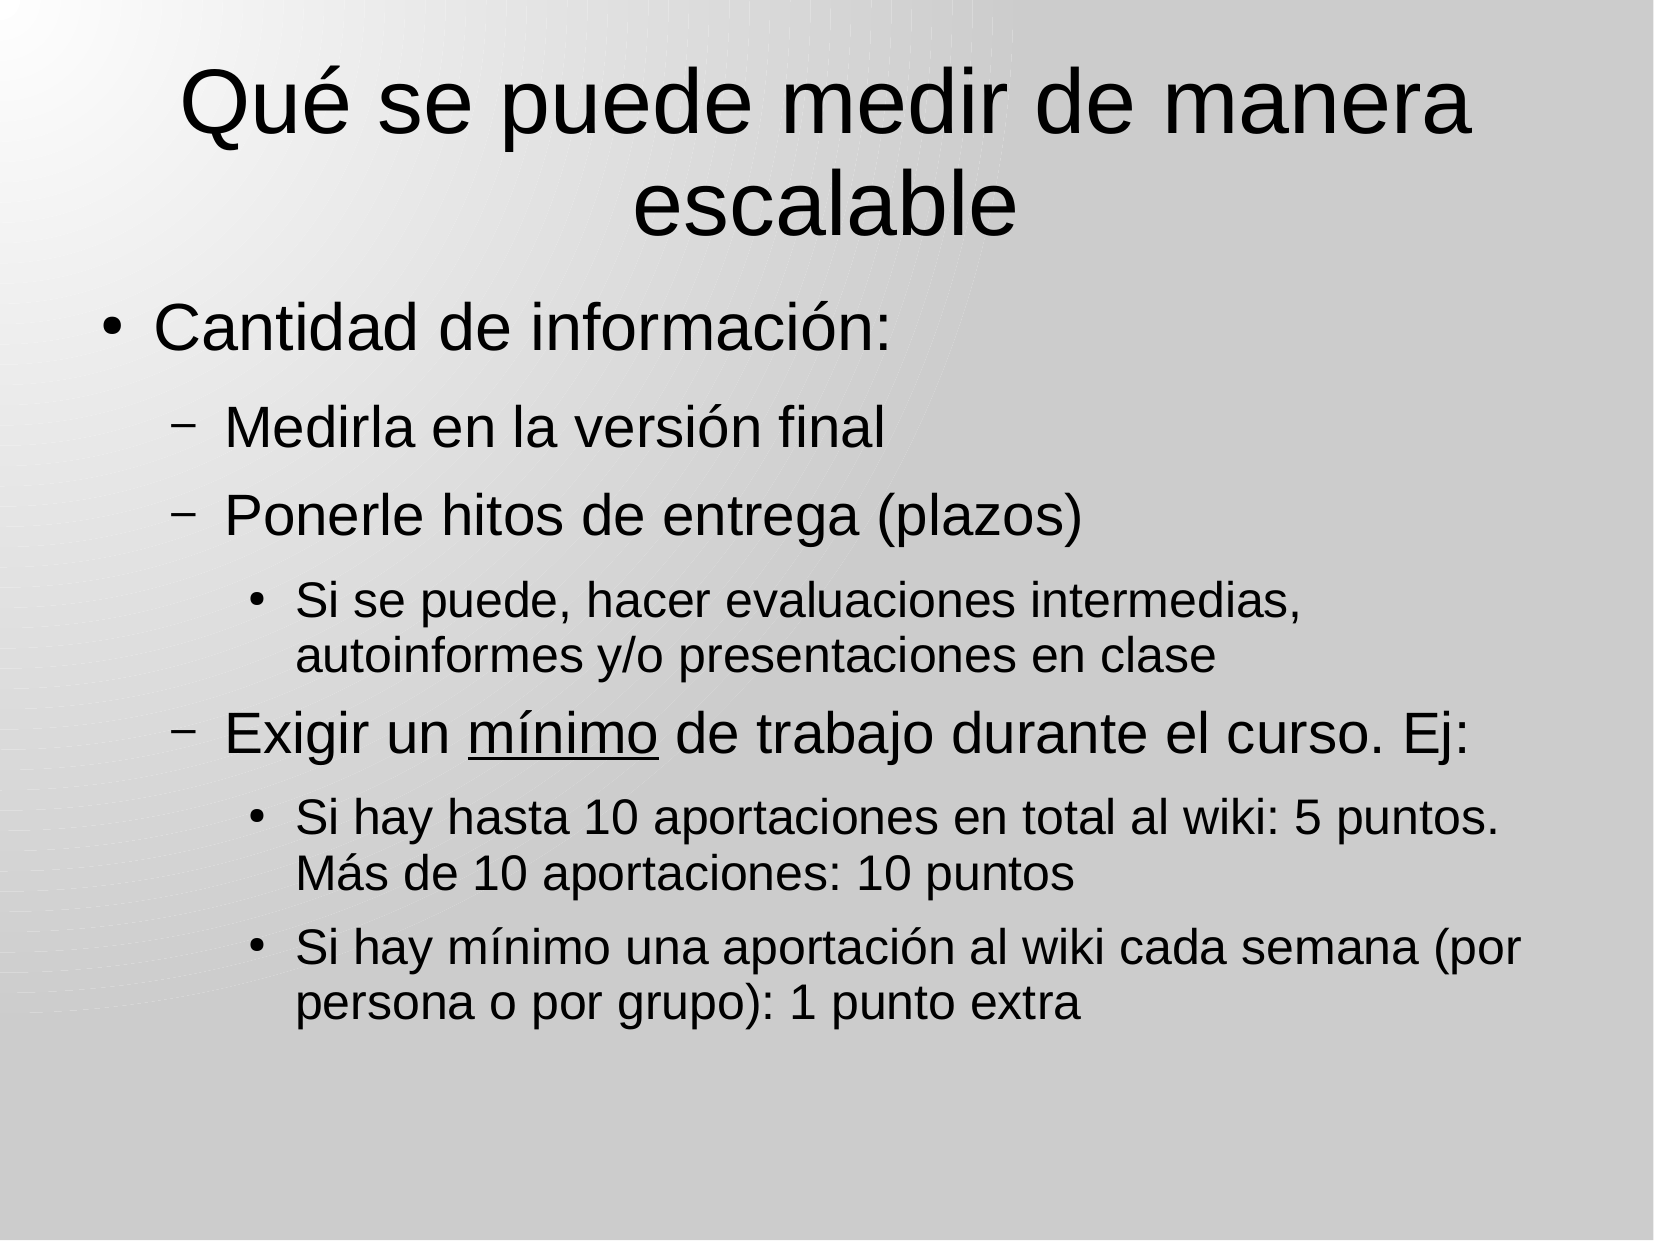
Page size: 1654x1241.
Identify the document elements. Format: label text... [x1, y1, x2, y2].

title Qué se puede medir de manera escalable [82, 49, 1571, 257]
list Cantidad de información: Medirla en la versión final Ponerle hitos de entrega (plazos) Si se puede, hacer evaluaciones intermedias, autoinformes y/o presentaciones en clase Exigir un mínimo de trabajo durante el curso. Ej: Si hay hasta 10 aportaciones en total al wiki: 5 puntos. Más de 10 aportaciones: 10 puntos Si hay mínimo una aportación al wiki cada semana (por persona o por grupo): 1 punto extra [82, 290, 1538, 1109]
